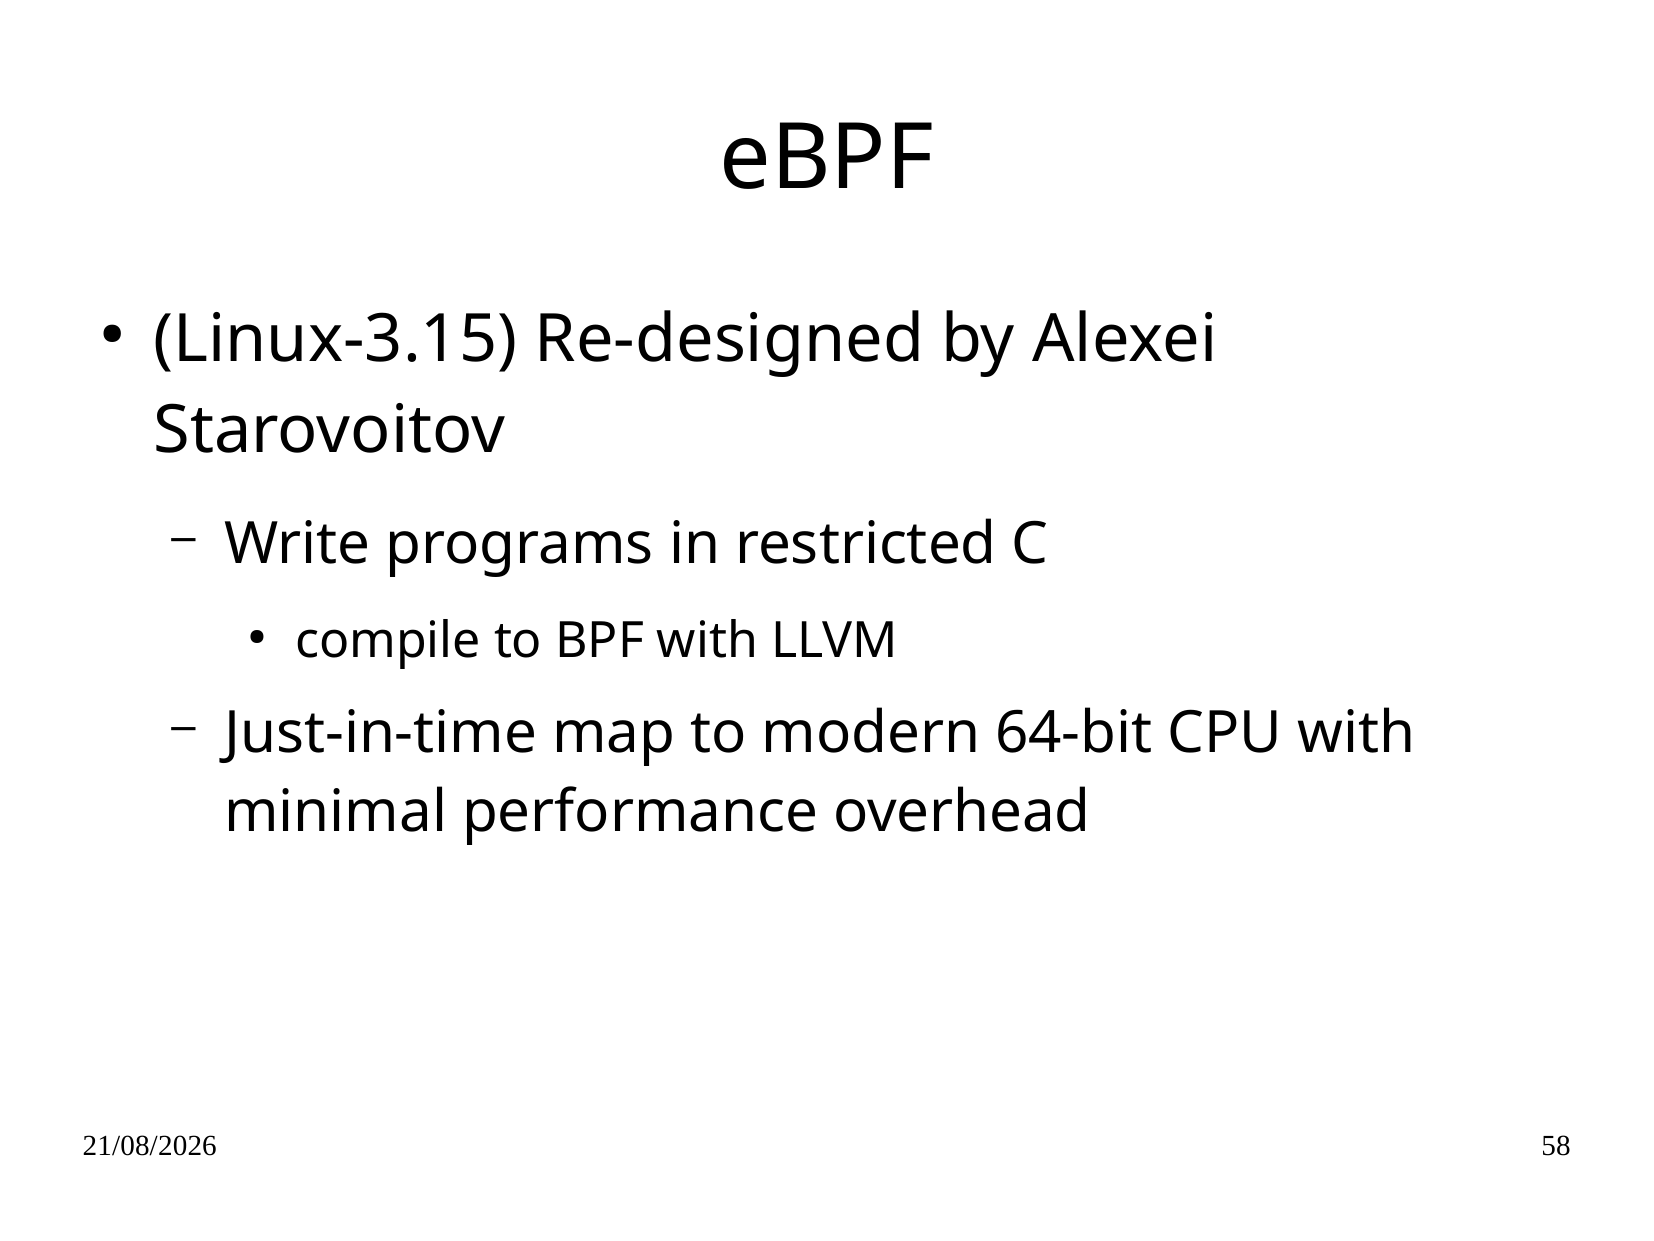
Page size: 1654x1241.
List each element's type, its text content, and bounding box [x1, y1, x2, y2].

title eBPF [82, 49, 1571, 257]
list (Linux-3.15) Re-designed by Alexei Starovoitov Write programs in restricted C compile to BPF with LLVM Just-in-time map to modern 64-bit CPU with minimal performance overhead [82, 290, 1571, 1010]
